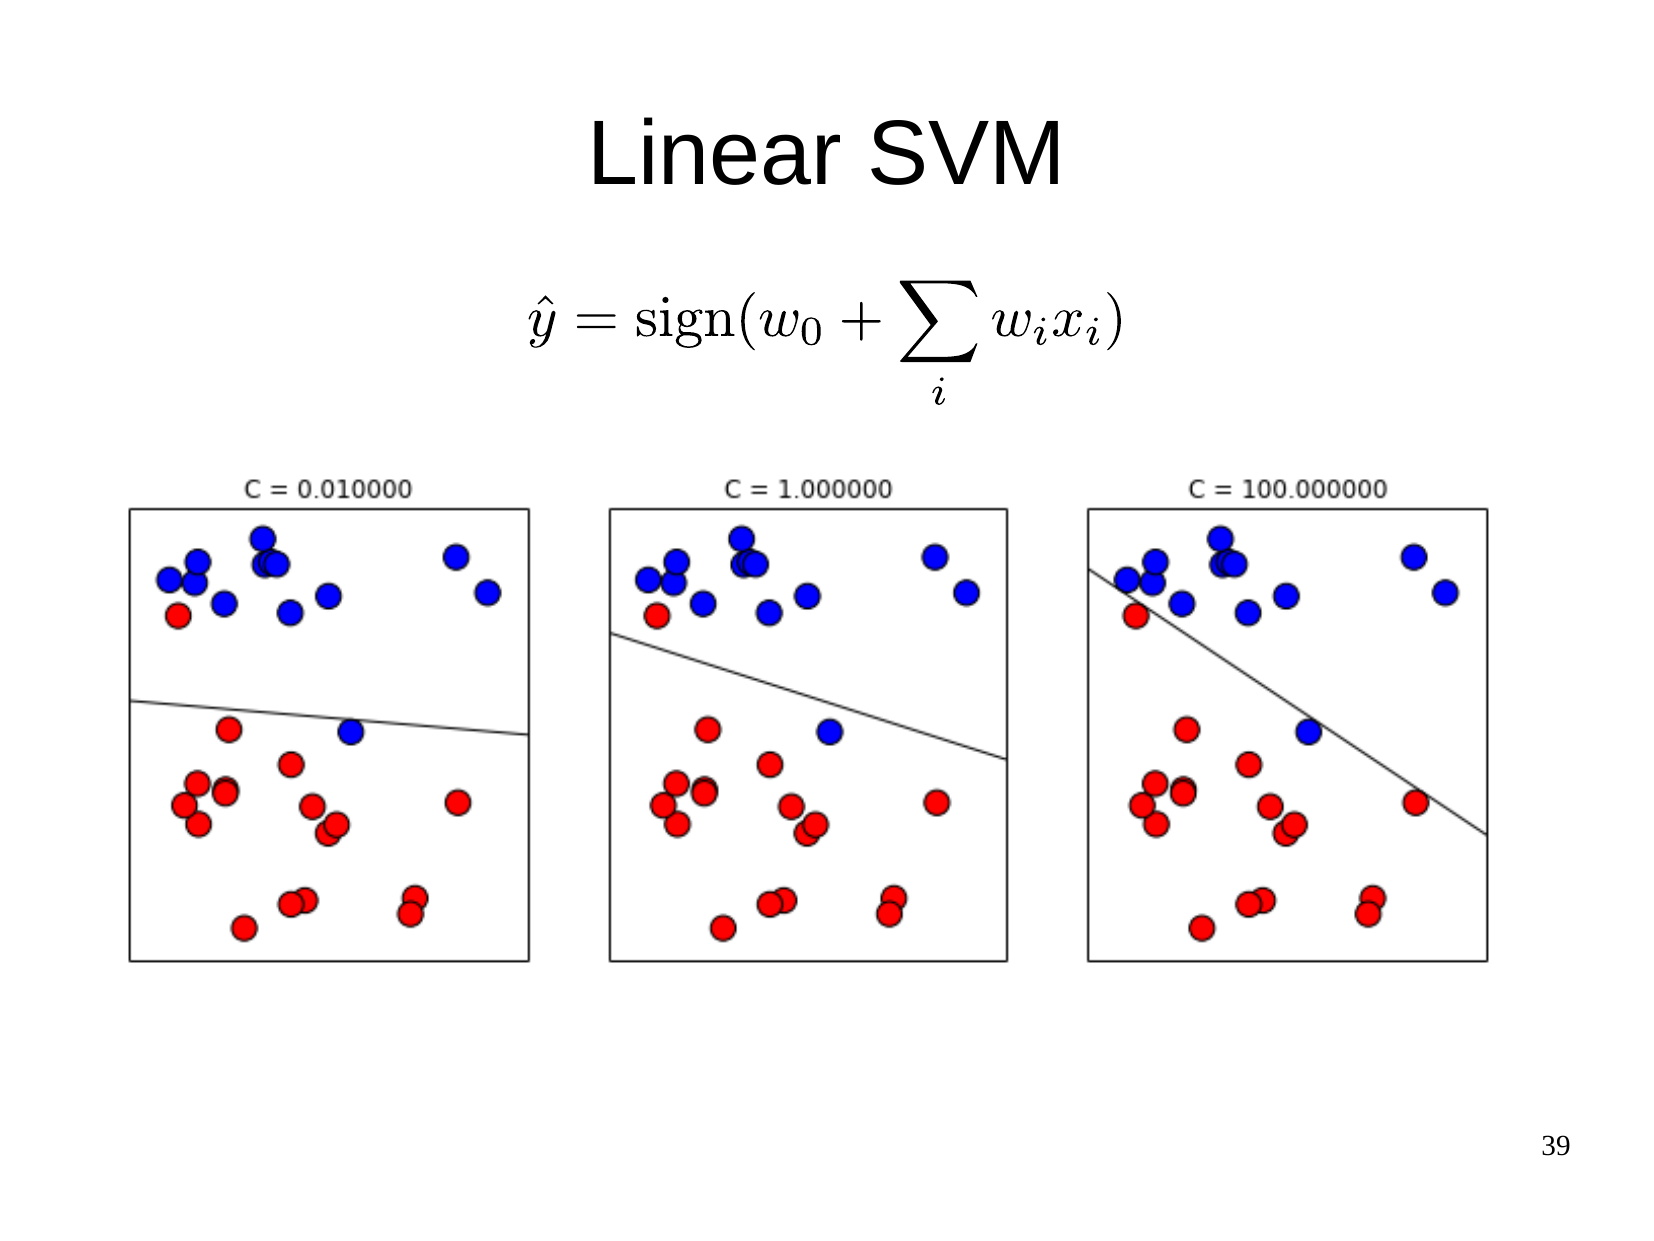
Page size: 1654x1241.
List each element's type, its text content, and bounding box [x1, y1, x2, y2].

text_box [526, 274, 1127, 406]
title Linear SVM [82, 49, 1571, 257]
picture [115, 464, 1501, 976]
